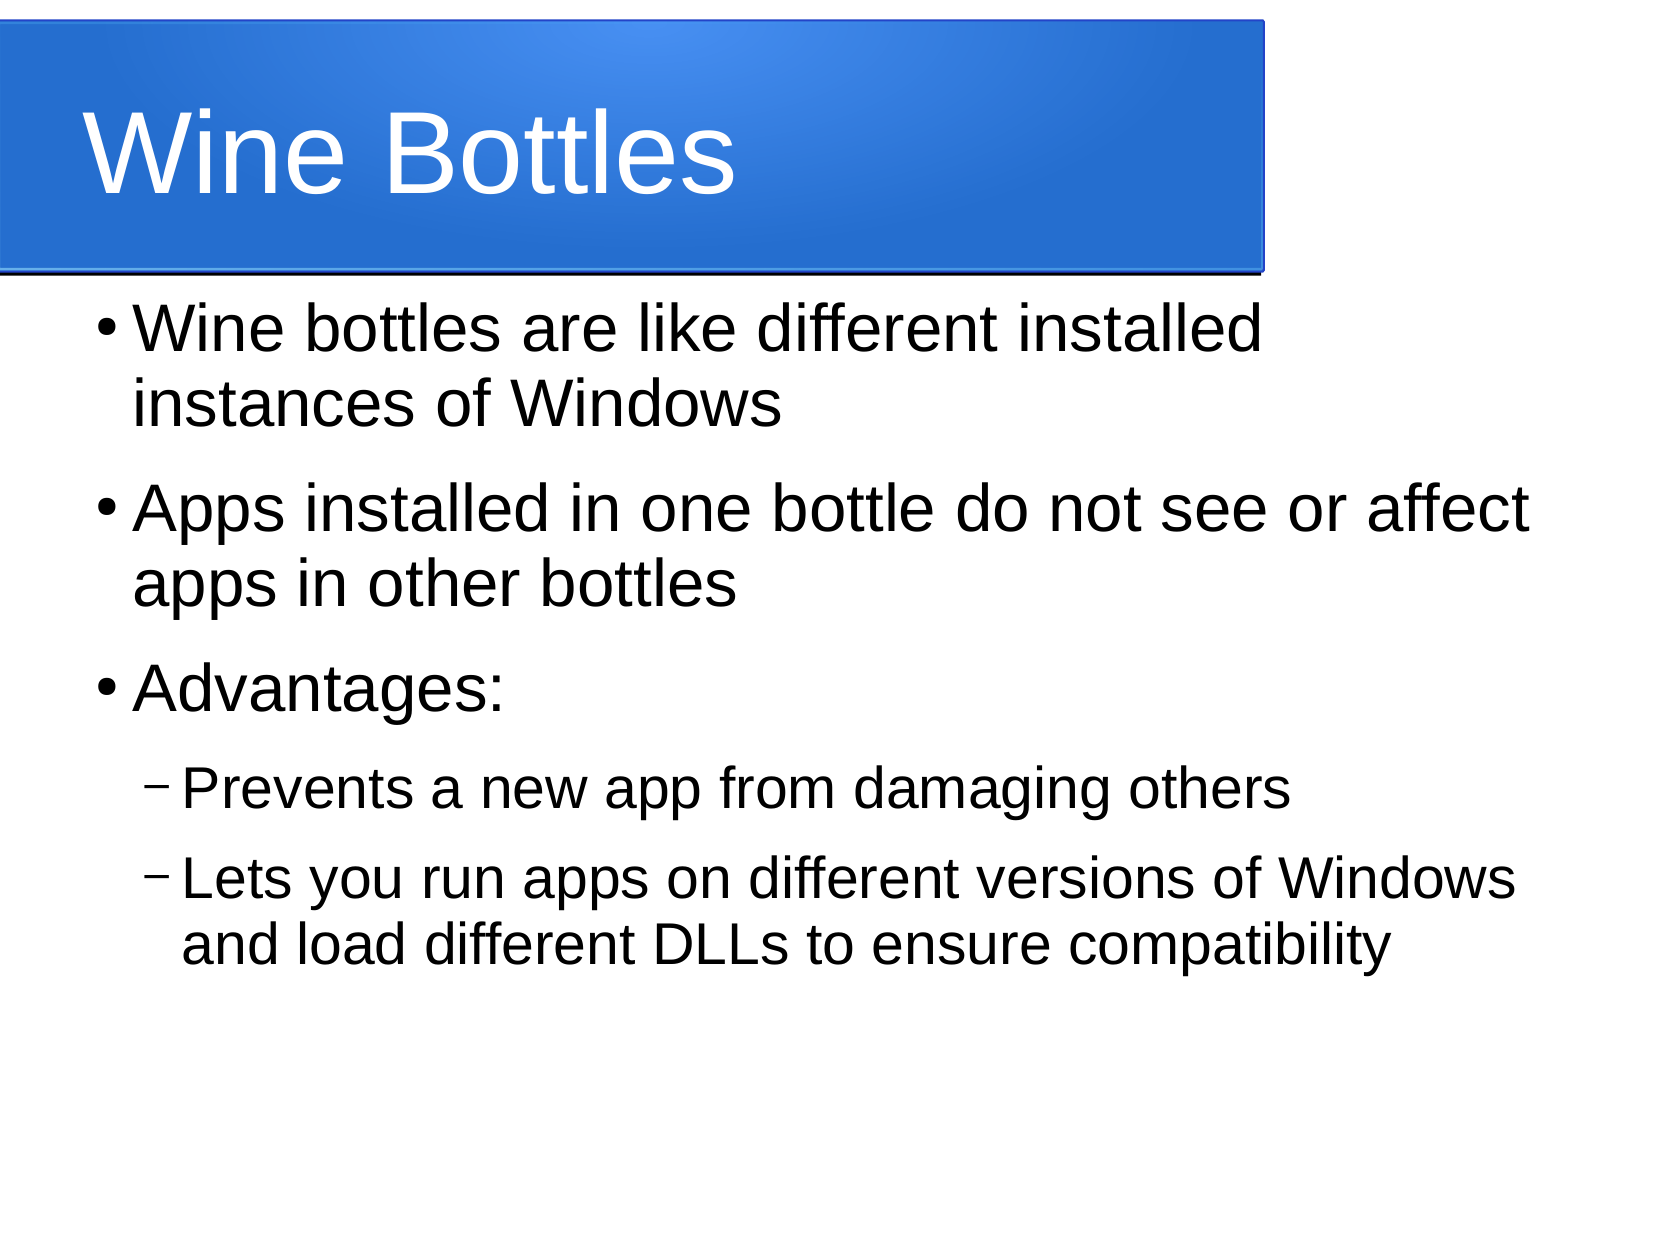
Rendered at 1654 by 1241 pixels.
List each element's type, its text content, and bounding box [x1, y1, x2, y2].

list Wine bottles are like different installed instances of Windows Apps installed in one bottle do not see or affect apps in other bottles Advantages: Prevents a new app from damaging others Lets you run apps on different versions of Windows and load different DLLs to ensure compatibility [82, 290, 1538, 1010]
title Wine Bottles [82, 49, 1250, 257]
